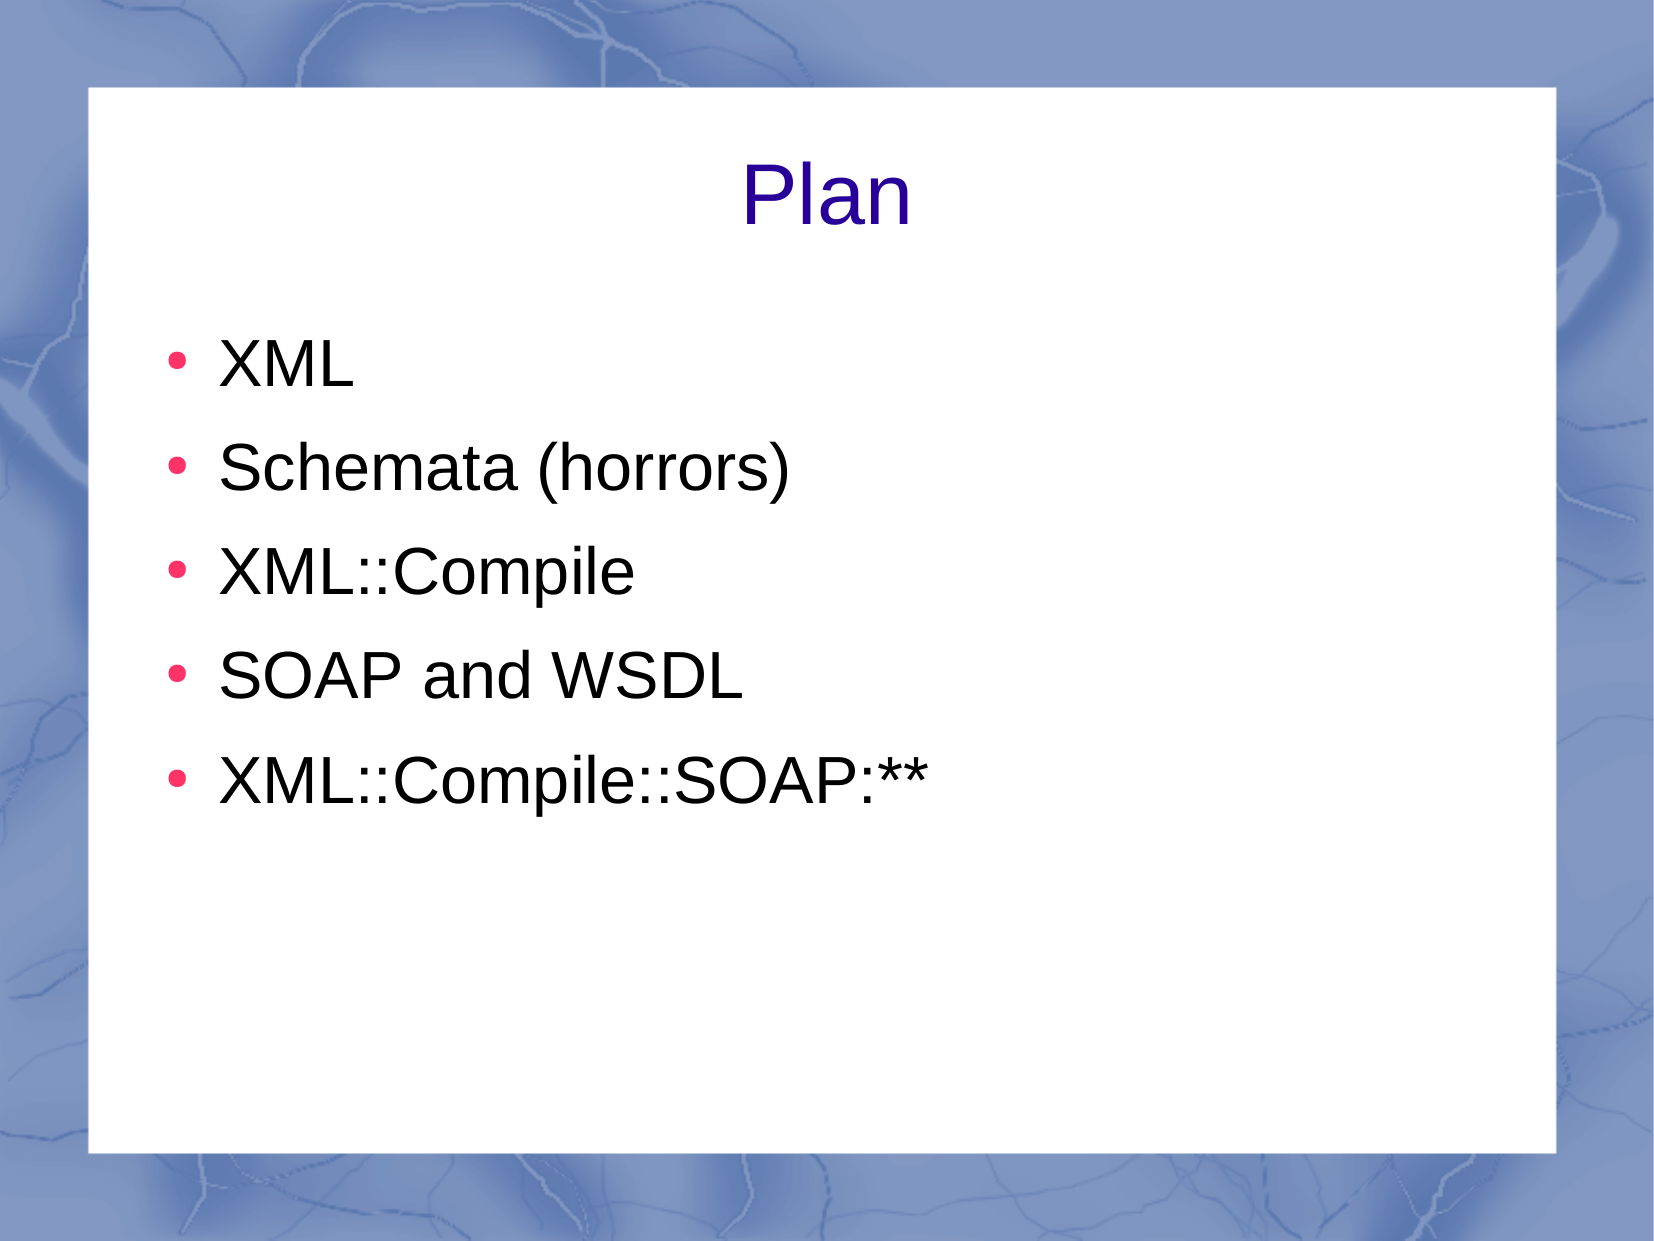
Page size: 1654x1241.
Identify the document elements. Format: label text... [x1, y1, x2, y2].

picture [0, 0, 1654, 1241]
title Plan [118, 90, 1536, 298]
list XML Schemata (horrors) XML::Compile SOAP and WSDL XML::Compile::SOAP:** [147, 325, 1506, 1145]
